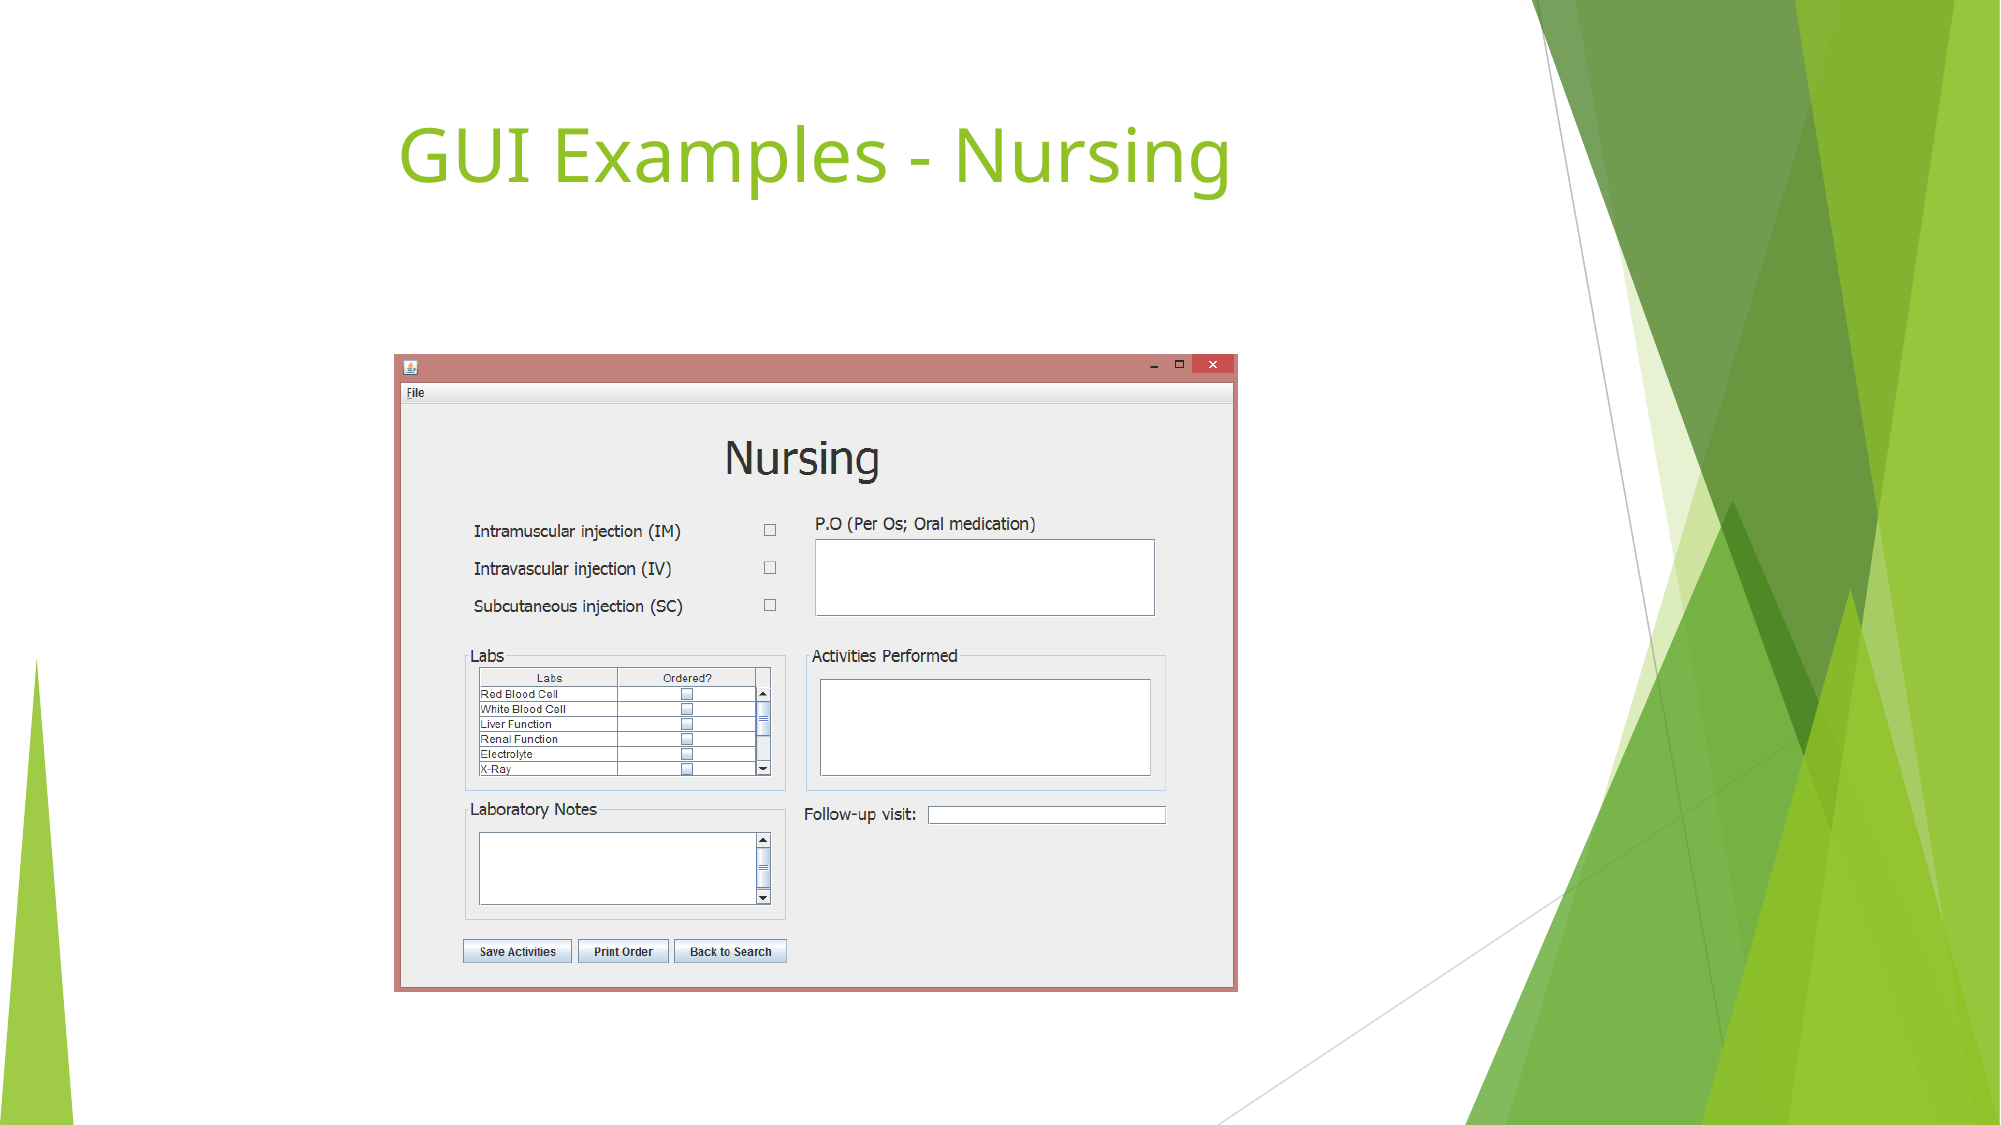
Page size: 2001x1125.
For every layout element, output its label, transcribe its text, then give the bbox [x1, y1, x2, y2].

title GUI Examples - Nursing [111, 99, 1522, 317]
picture [394, 354, 1238, 992]
